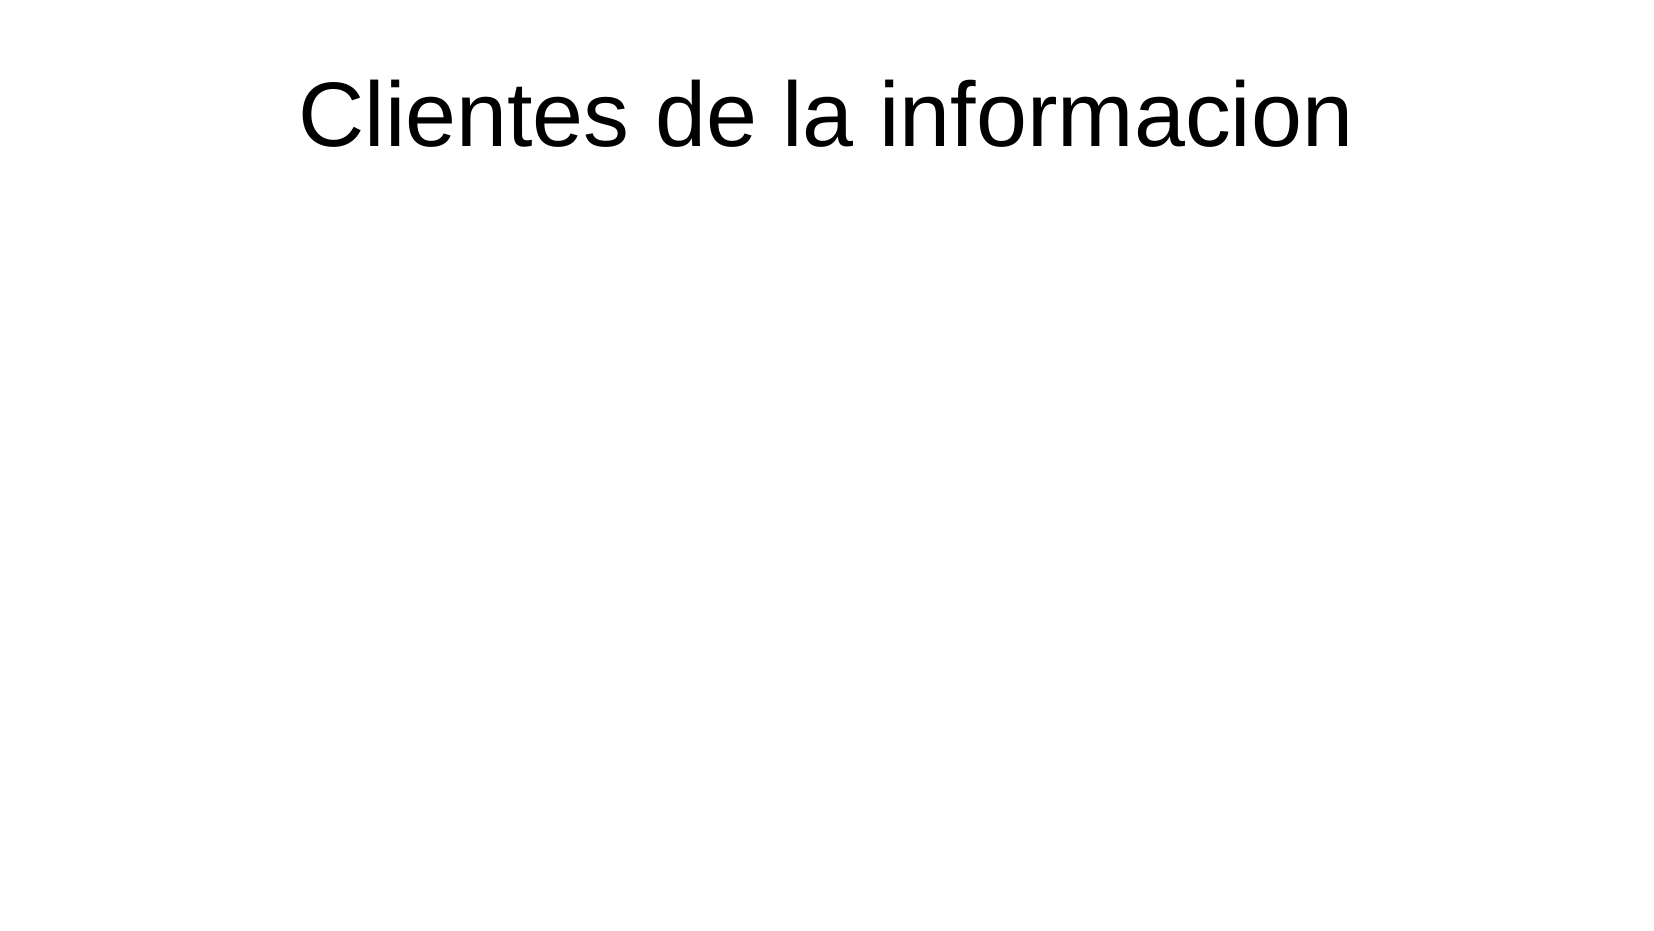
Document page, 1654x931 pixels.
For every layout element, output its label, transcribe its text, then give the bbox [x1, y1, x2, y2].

title Clientes de la informacion [82, 37, 1571, 193]
